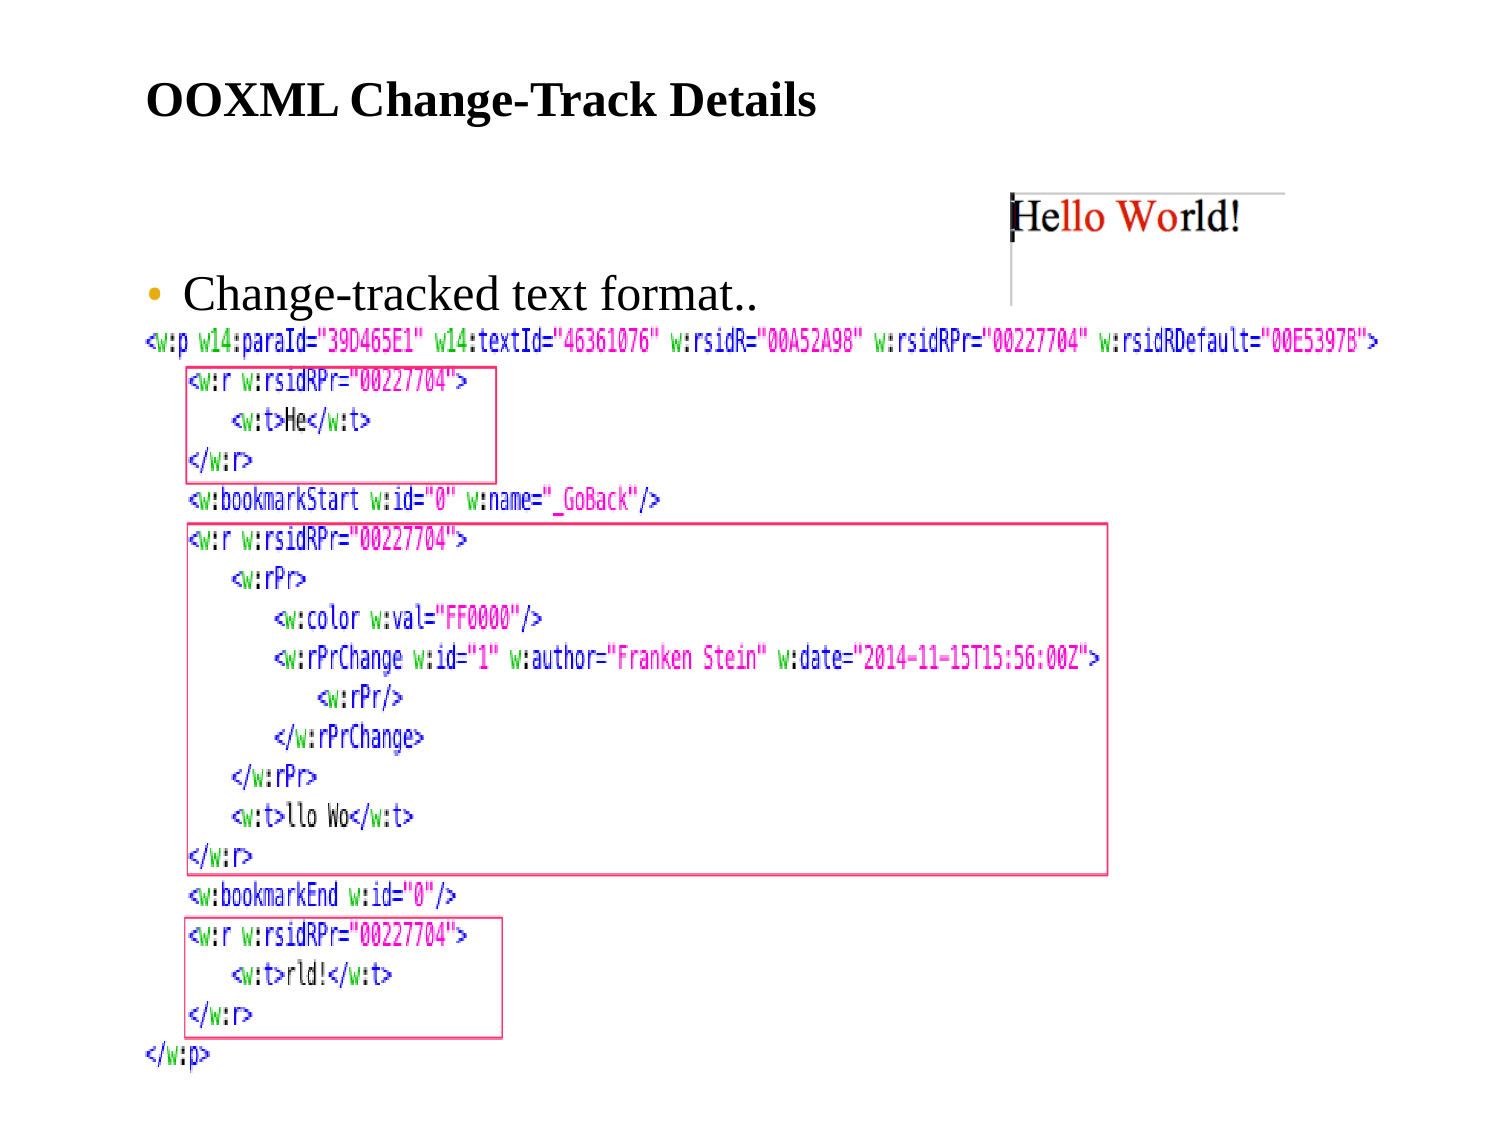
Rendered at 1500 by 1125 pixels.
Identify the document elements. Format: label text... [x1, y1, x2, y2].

picture [967, 124, 1285, 306]
list Change-tracked text format.. [145, 265, 1423, 1009]
title OOXML Change-Track Details [145, 67, 1388, 219]
picture [145, 326, 1381, 1073]
